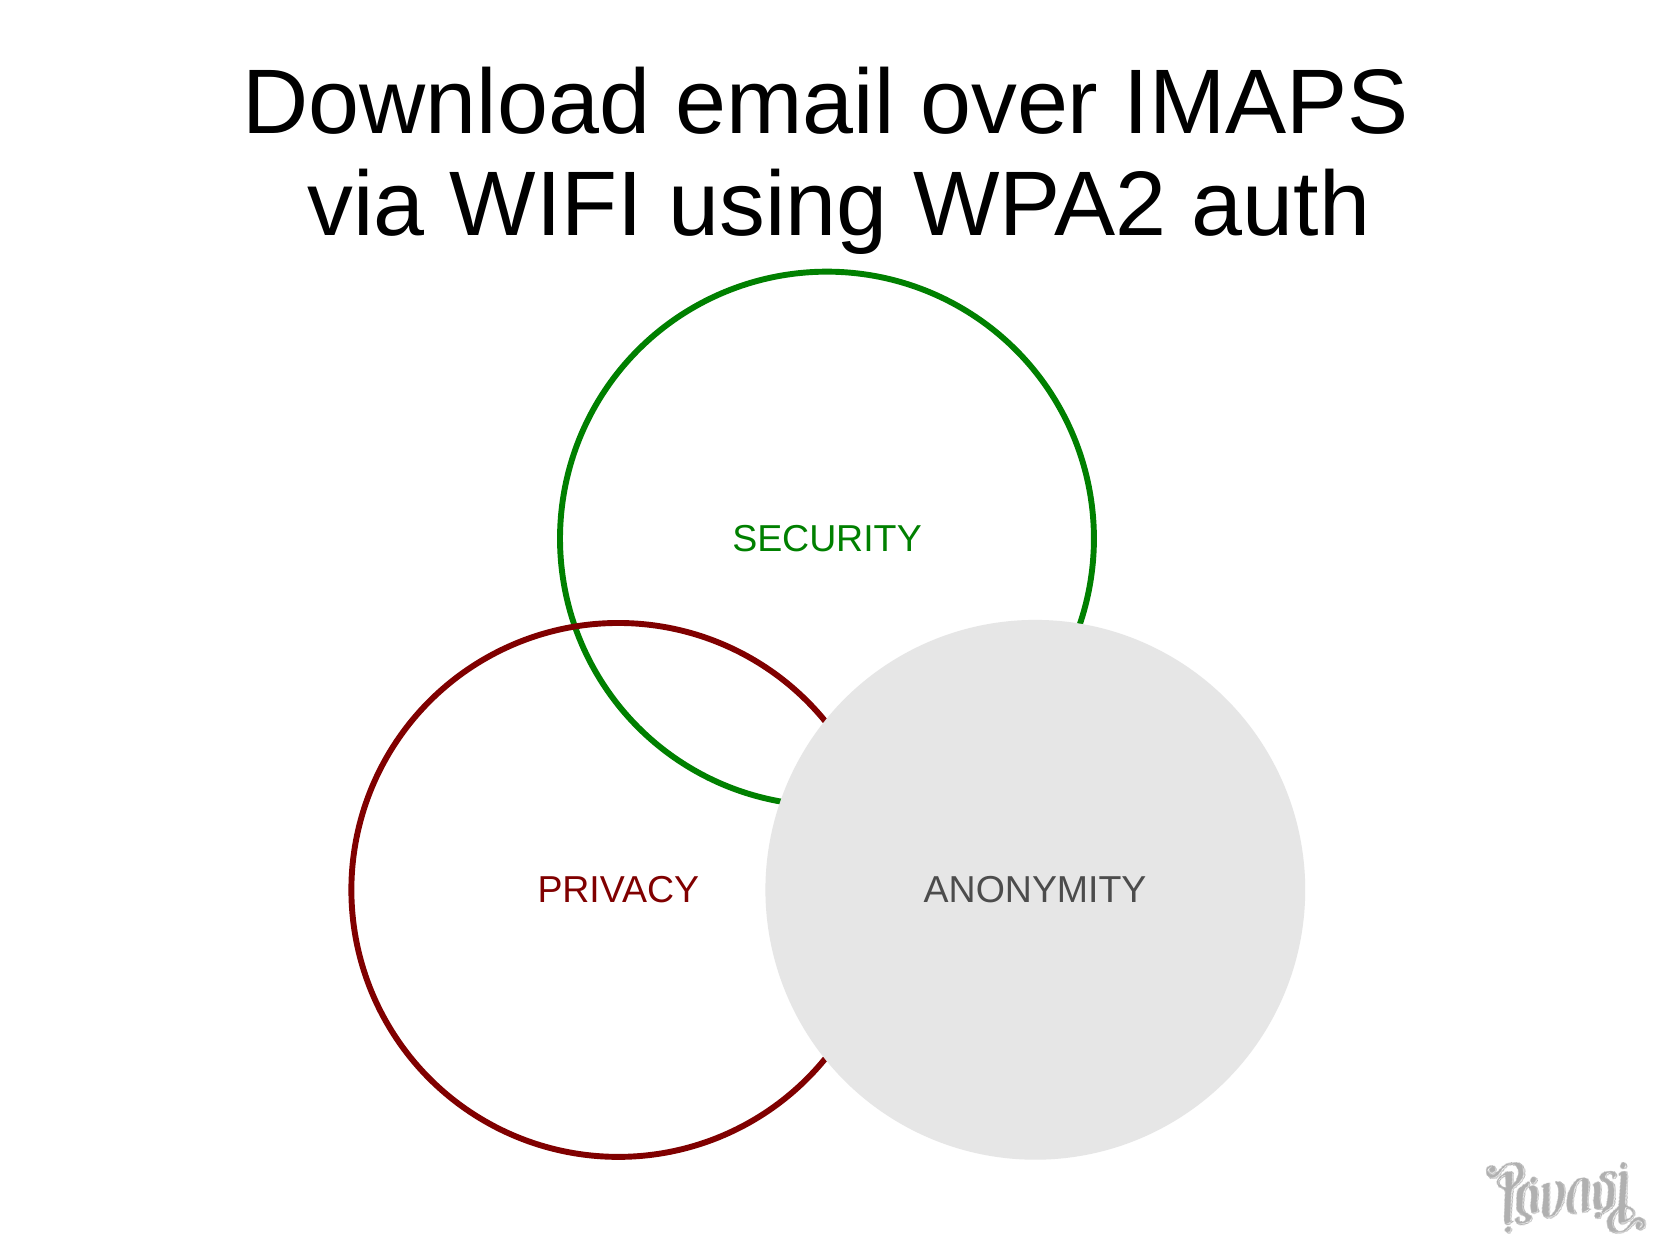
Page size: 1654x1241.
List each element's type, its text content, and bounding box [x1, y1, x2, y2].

text_box ANONYMITY [768, 622, 1303, 1157]
text_box PRIVACY [351, 622, 827, 1157]
picture [1484, 1147, 1648, 1241]
title Download email over IMAPS via WIFI using WPA2 auth [82, 49, 1571, 257]
text_box SECURITY [560, 271, 1094, 722]
